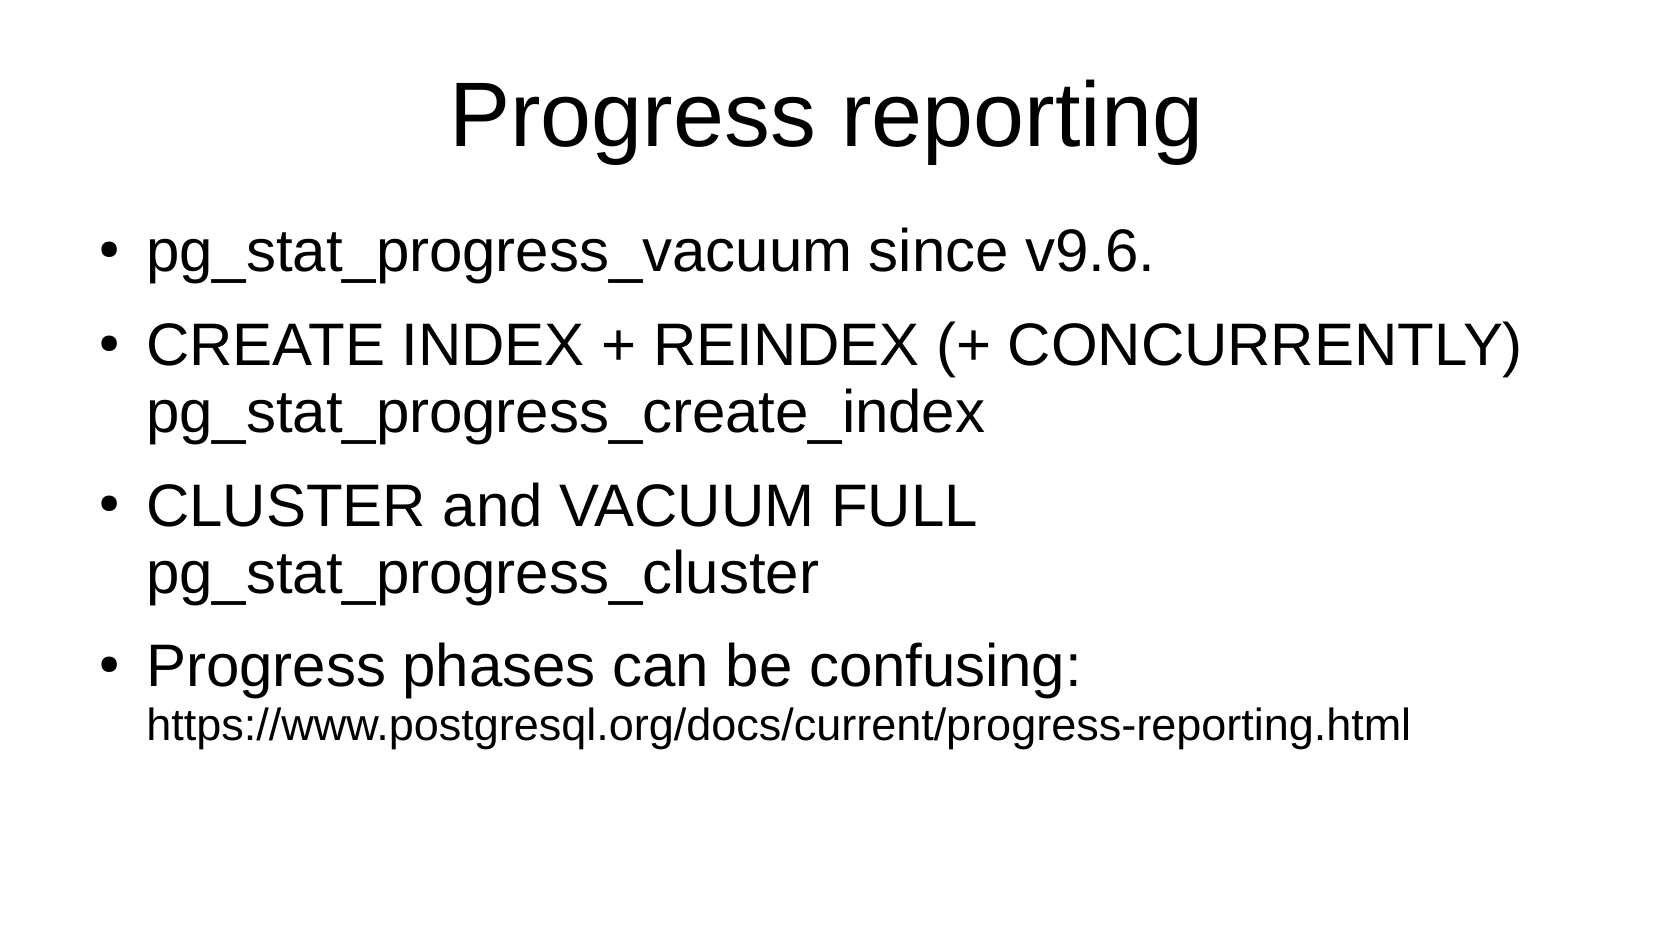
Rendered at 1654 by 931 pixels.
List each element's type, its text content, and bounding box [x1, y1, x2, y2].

list pg_stat_progress_vacuum since v9.6. CREATE INDEX + REINDEX (+ CONCURRENTLY) pg_stat_progress_create_index CLUSTER and VACUUM FULL pg_stat_progress_cluster Progress phases can be confusing: https://www.postgresql.org/docs/current/progress-reporting.html [82, 217, 1571, 758]
title Progress reporting [82, 37, 1571, 193]
